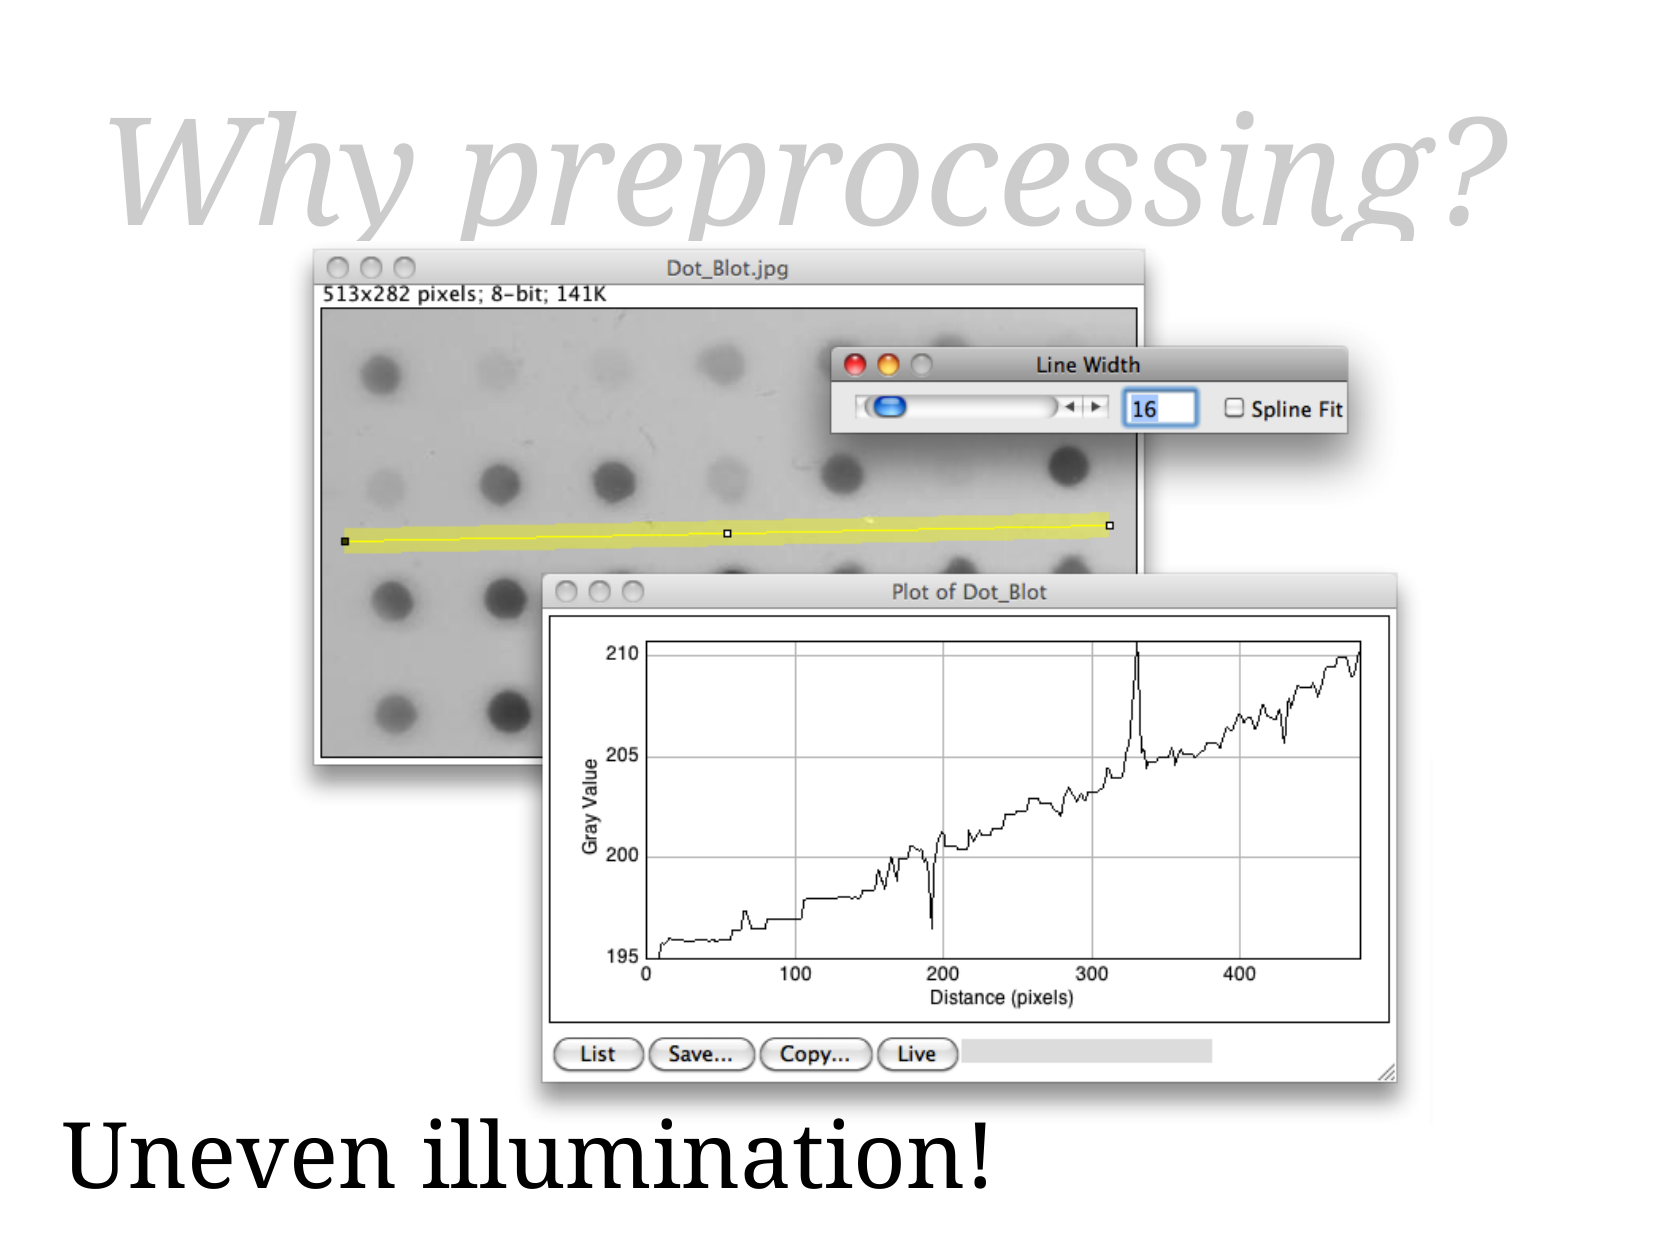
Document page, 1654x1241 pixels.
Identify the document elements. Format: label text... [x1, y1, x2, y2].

text_box Uneven illumination! [48, 1083, 1624, 1200]
text_box Why preprocessing? [81, 57, 1654, 239]
picture [289, 241, 1433, 1083]
